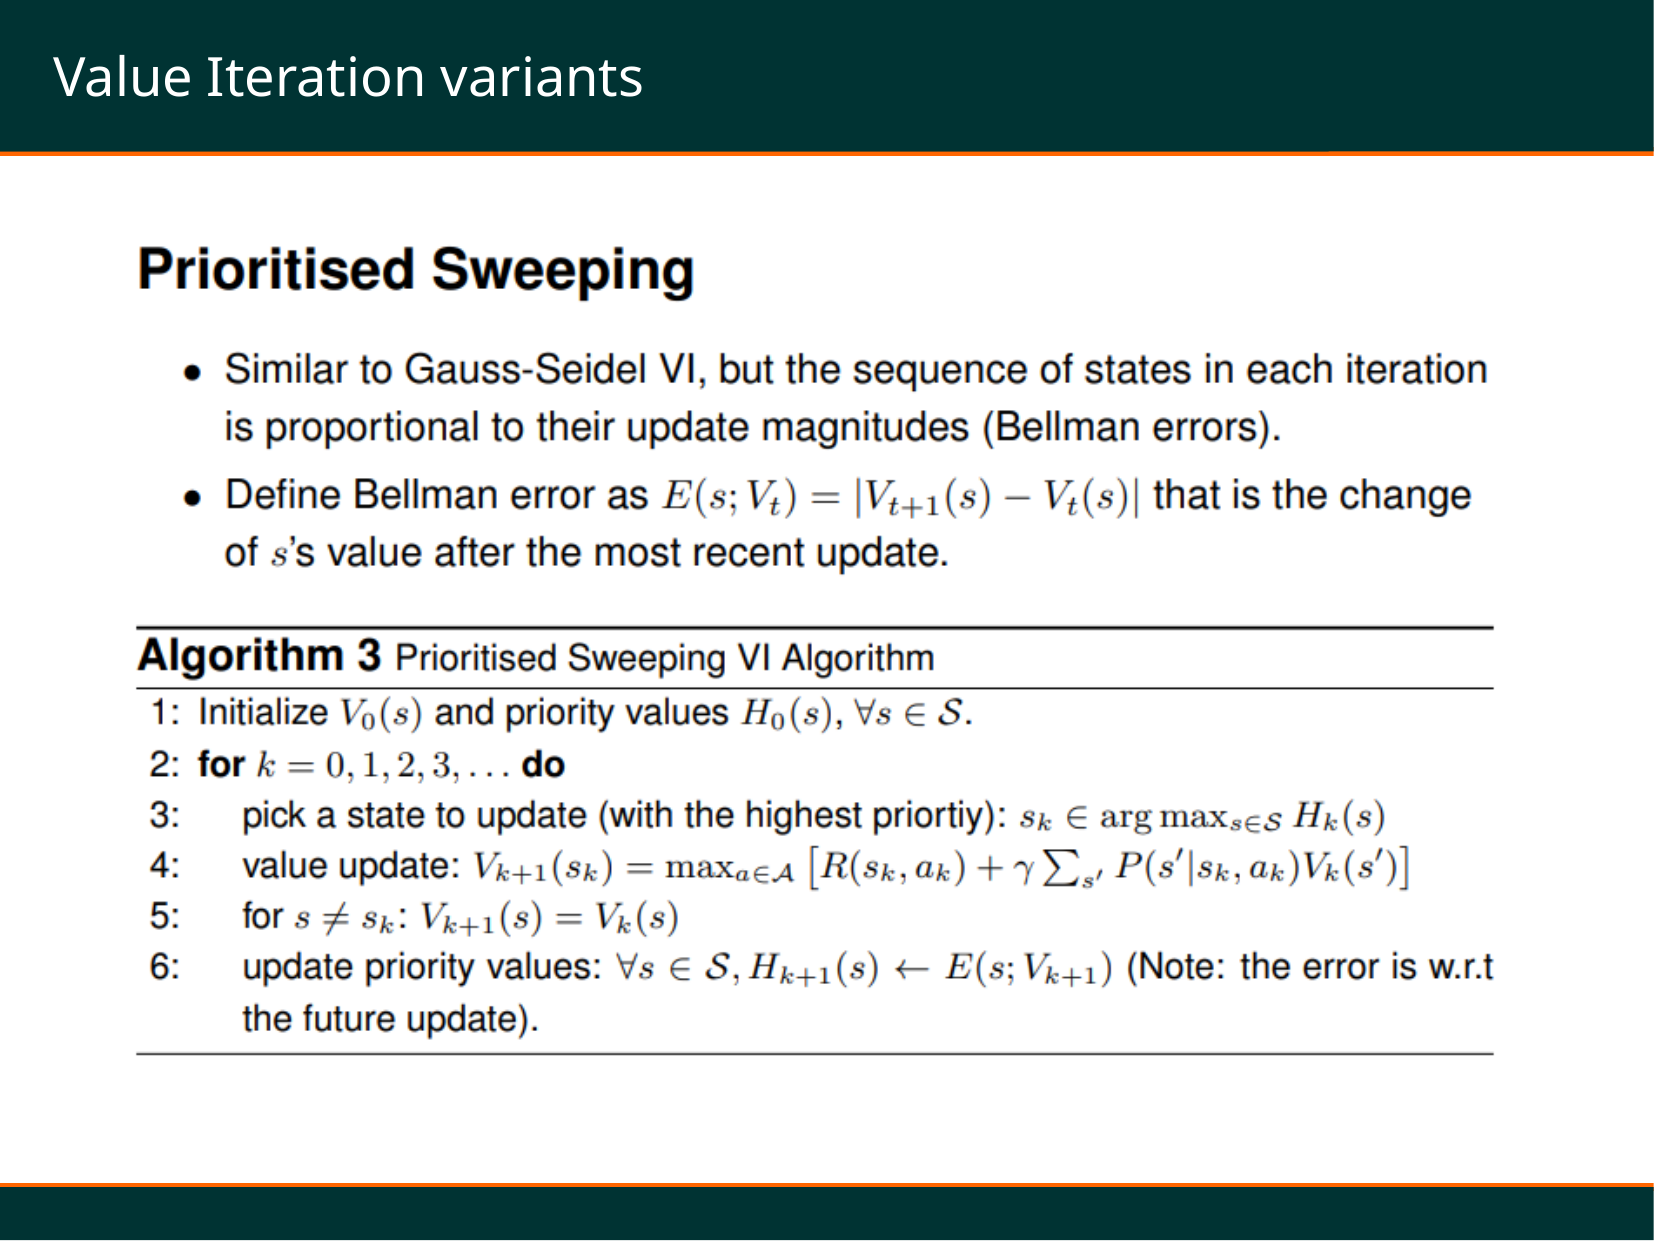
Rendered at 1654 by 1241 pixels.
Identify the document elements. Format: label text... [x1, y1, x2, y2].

title Value Iteration variants [0, 0, 1329, 152]
picture [114, 228, 1516, 1085]
